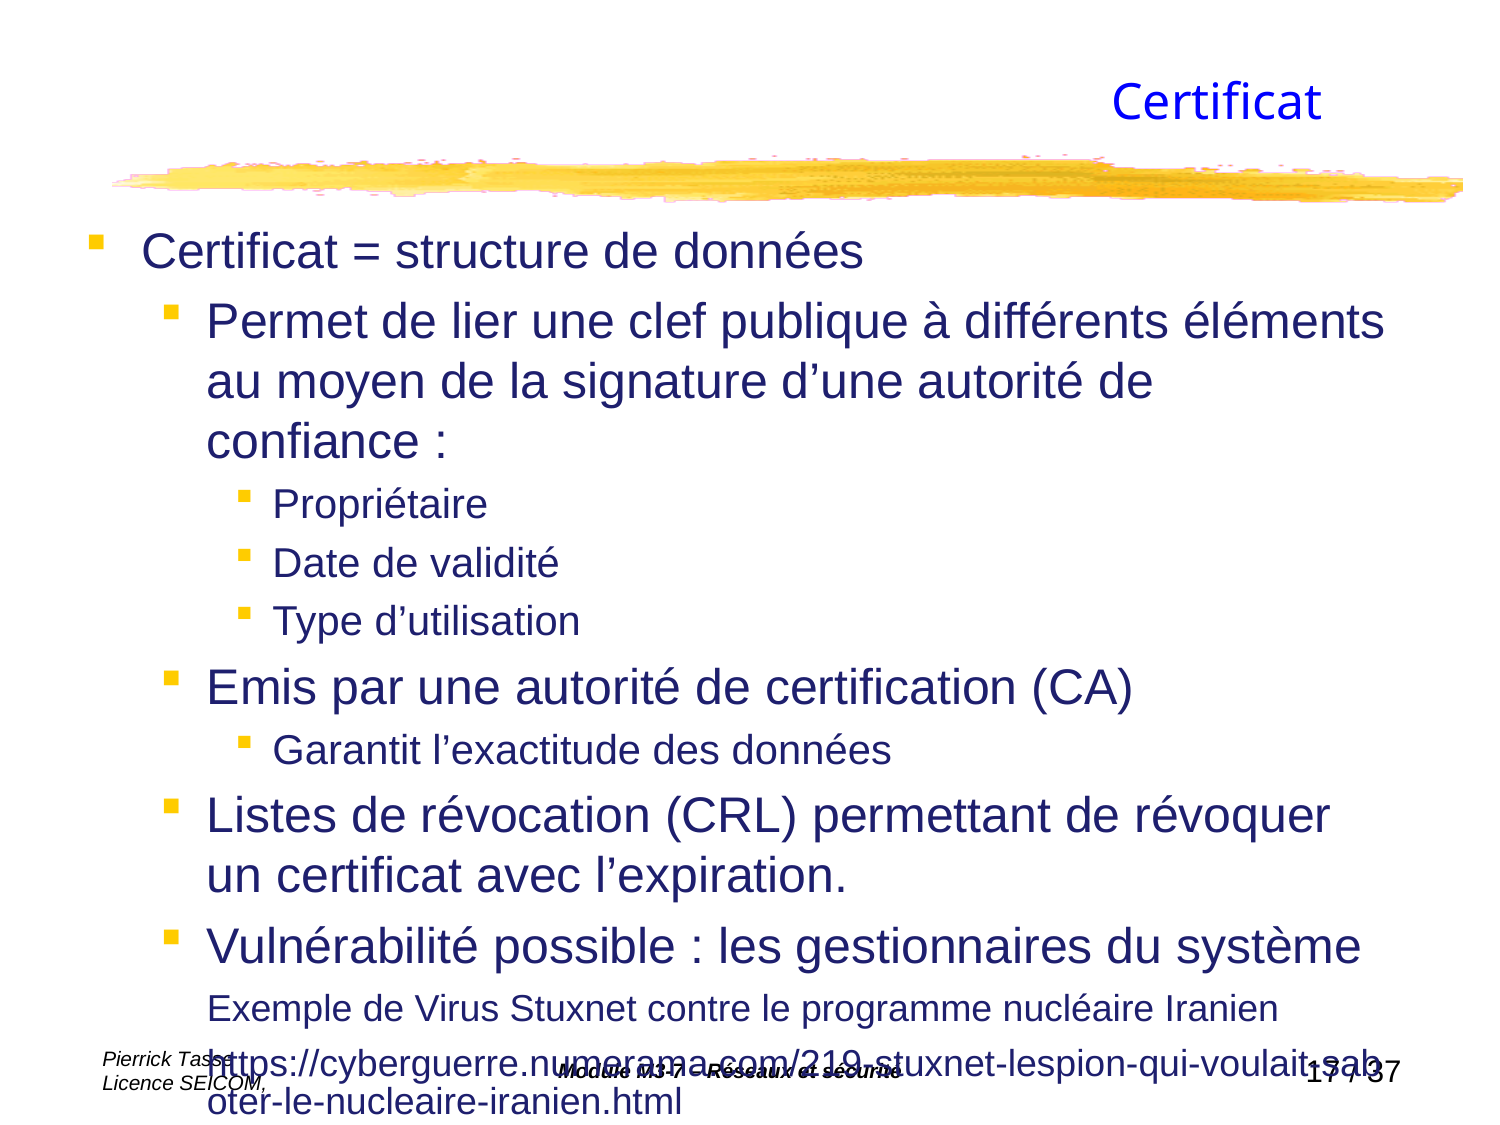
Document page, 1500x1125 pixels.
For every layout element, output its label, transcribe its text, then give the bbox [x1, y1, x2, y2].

title Certificat [62, 37, 1338, 138]
list Certificat = structure de données Permet de lier une clef publique à différents éléments au moyen de la signature d’une autorité de confiance : Propriétaire Date de validité Type d’utilisation Emis par une autorité de certification (CA) Garantit l’exactitude des données Listes de révocation (CRL) permettant de révoquer un certificat avec l’expiration. Vulnérabilité possible : les gestionnaires du système Exemple de Virus Stuxnet contre le programme nucléaire Iranien https://cyberguerre.numerama.com/219-stuxnet-lespion-qui-voulait-saboter-le-nucleaire-iranien.html [69, 210, 1412, 1052]
picture [112, 149, 1463, 213]
